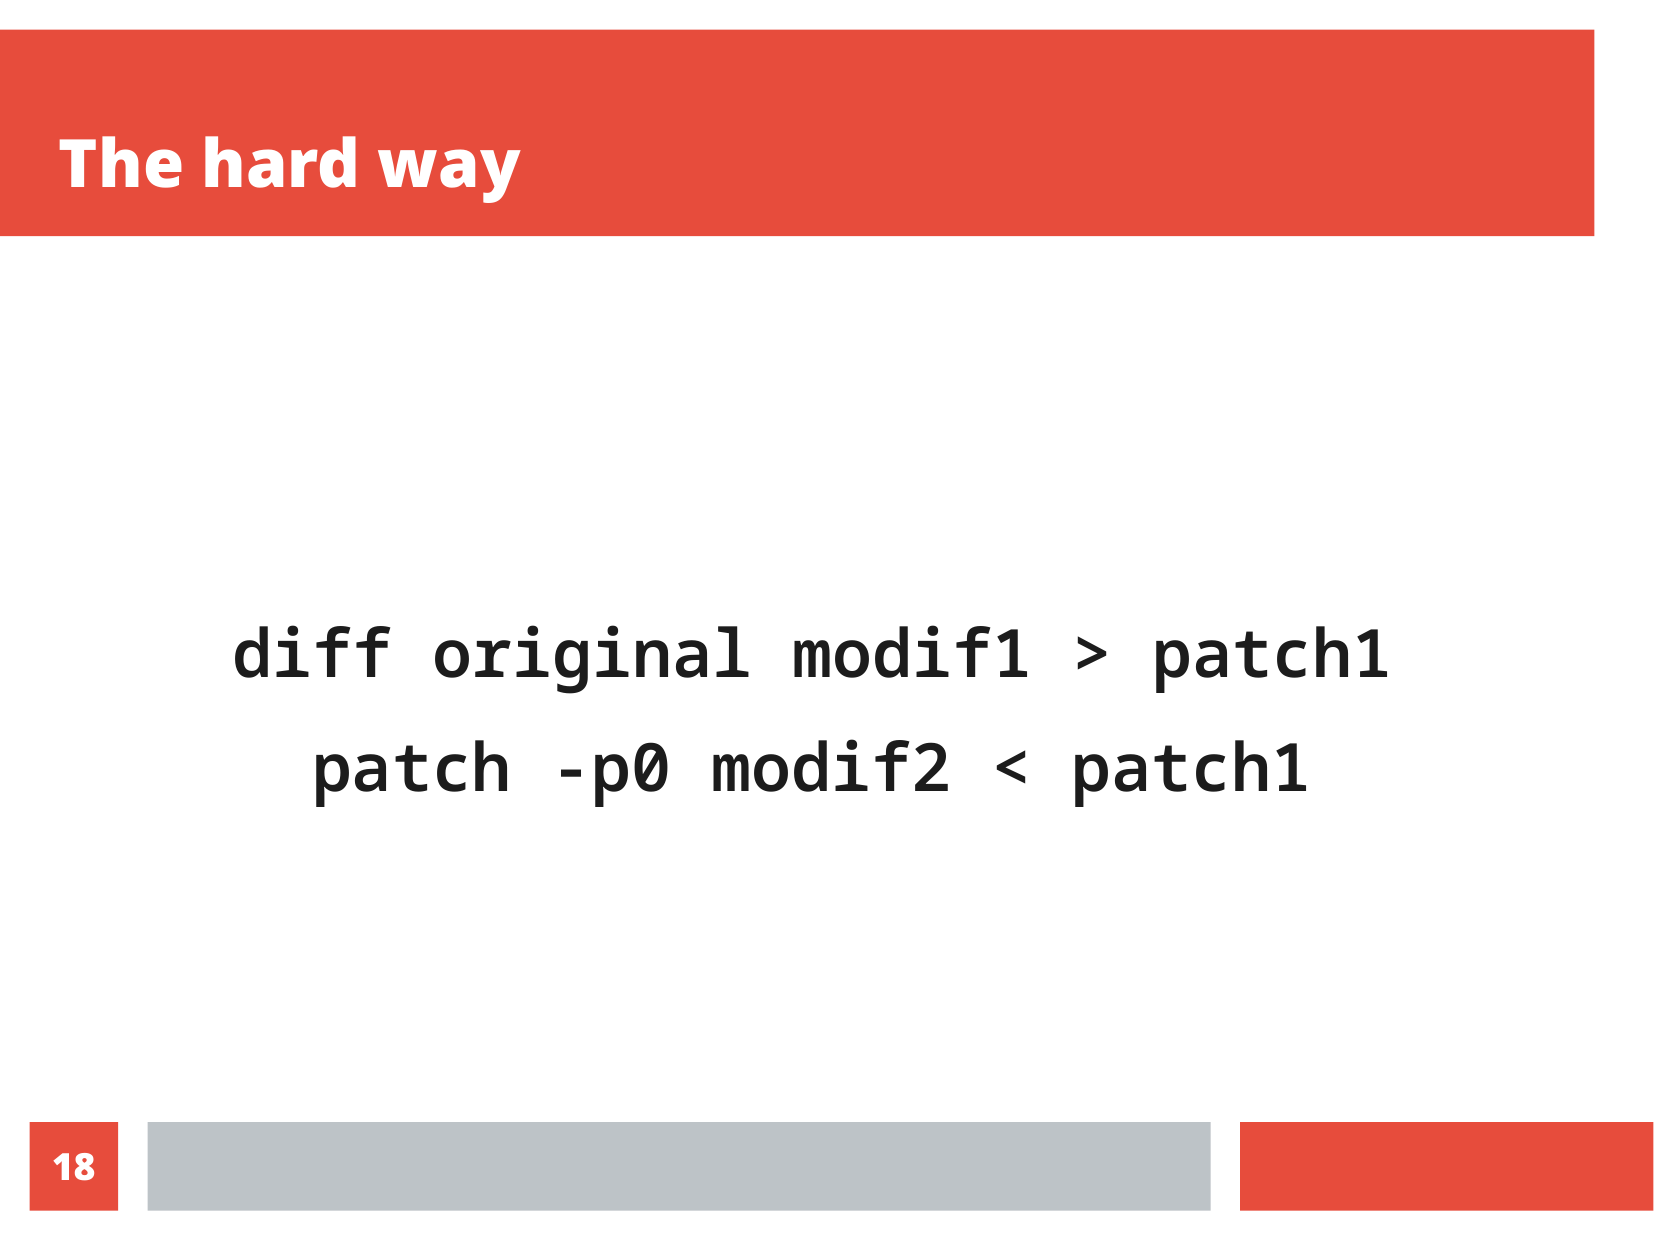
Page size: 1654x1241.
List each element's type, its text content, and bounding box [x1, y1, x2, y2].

title The hard way [59, 59, 1595, 207]
list diff original modif1 > patch1 patch -p0 modif2 < patch1 [59, 324, 1565, 1093]
